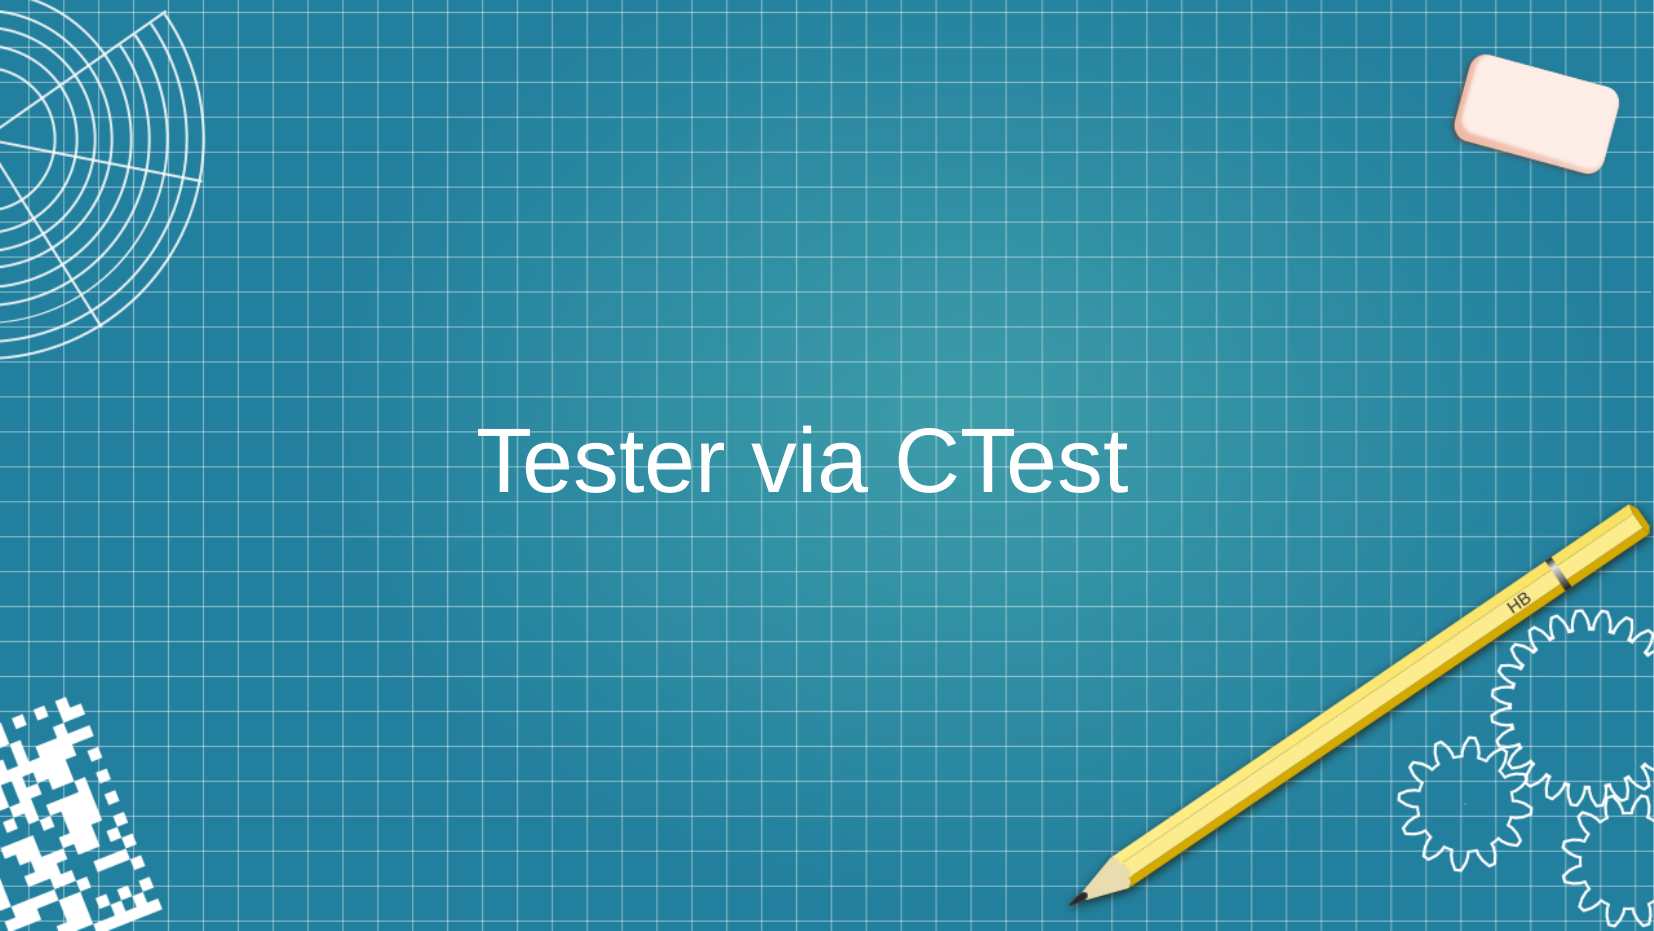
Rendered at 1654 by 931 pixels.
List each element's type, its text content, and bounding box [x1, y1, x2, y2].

picture [0, 0, 1654, 931]
title Tester via CTest [59, 354, 1548, 567]
